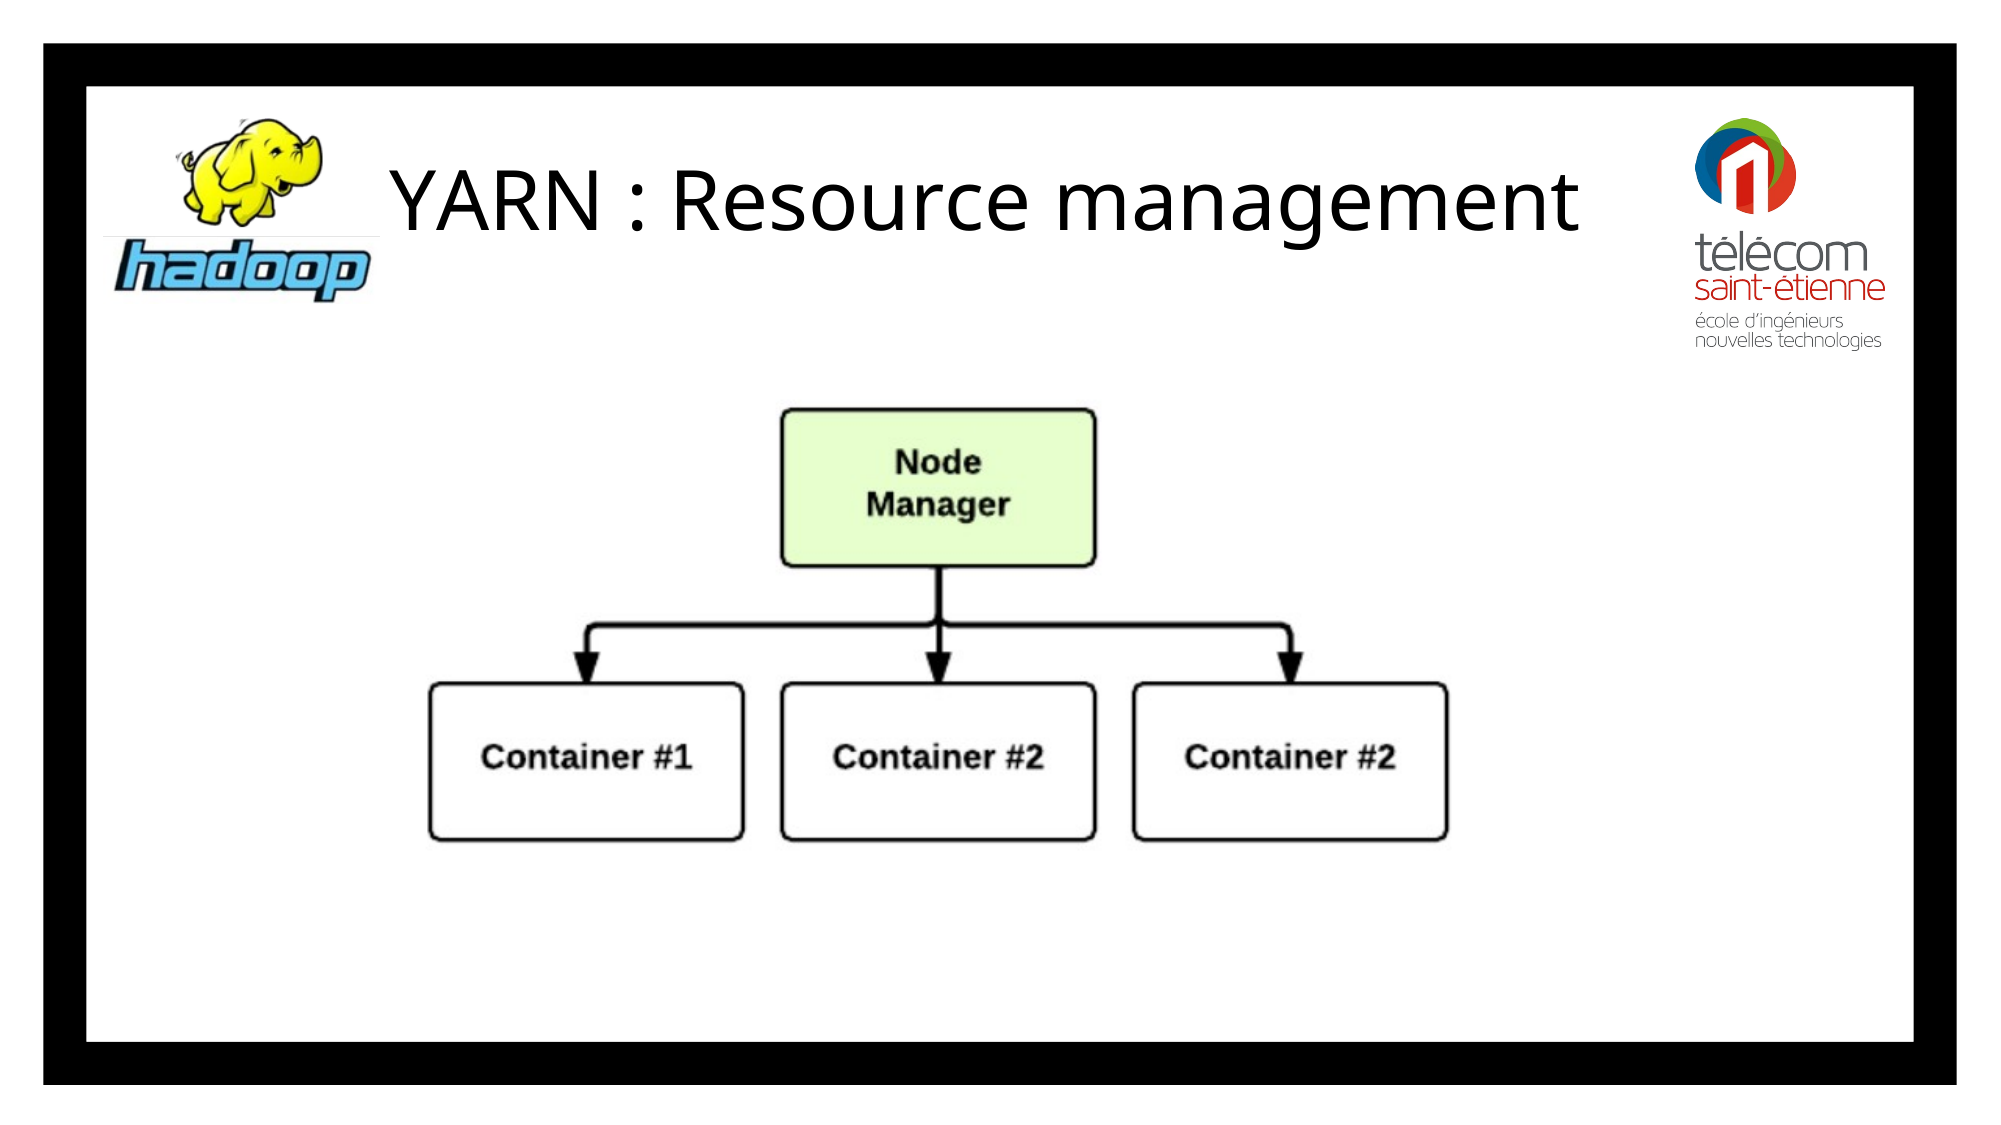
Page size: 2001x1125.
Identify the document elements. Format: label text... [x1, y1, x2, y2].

picture [326, 375, 1536, 885]
picture [1695, 118, 1885, 351]
picture [1715, 134, 1730, 138]
title YARN : Resource management [380, 138, 1849, 304]
picture [103, 118, 380, 305]
